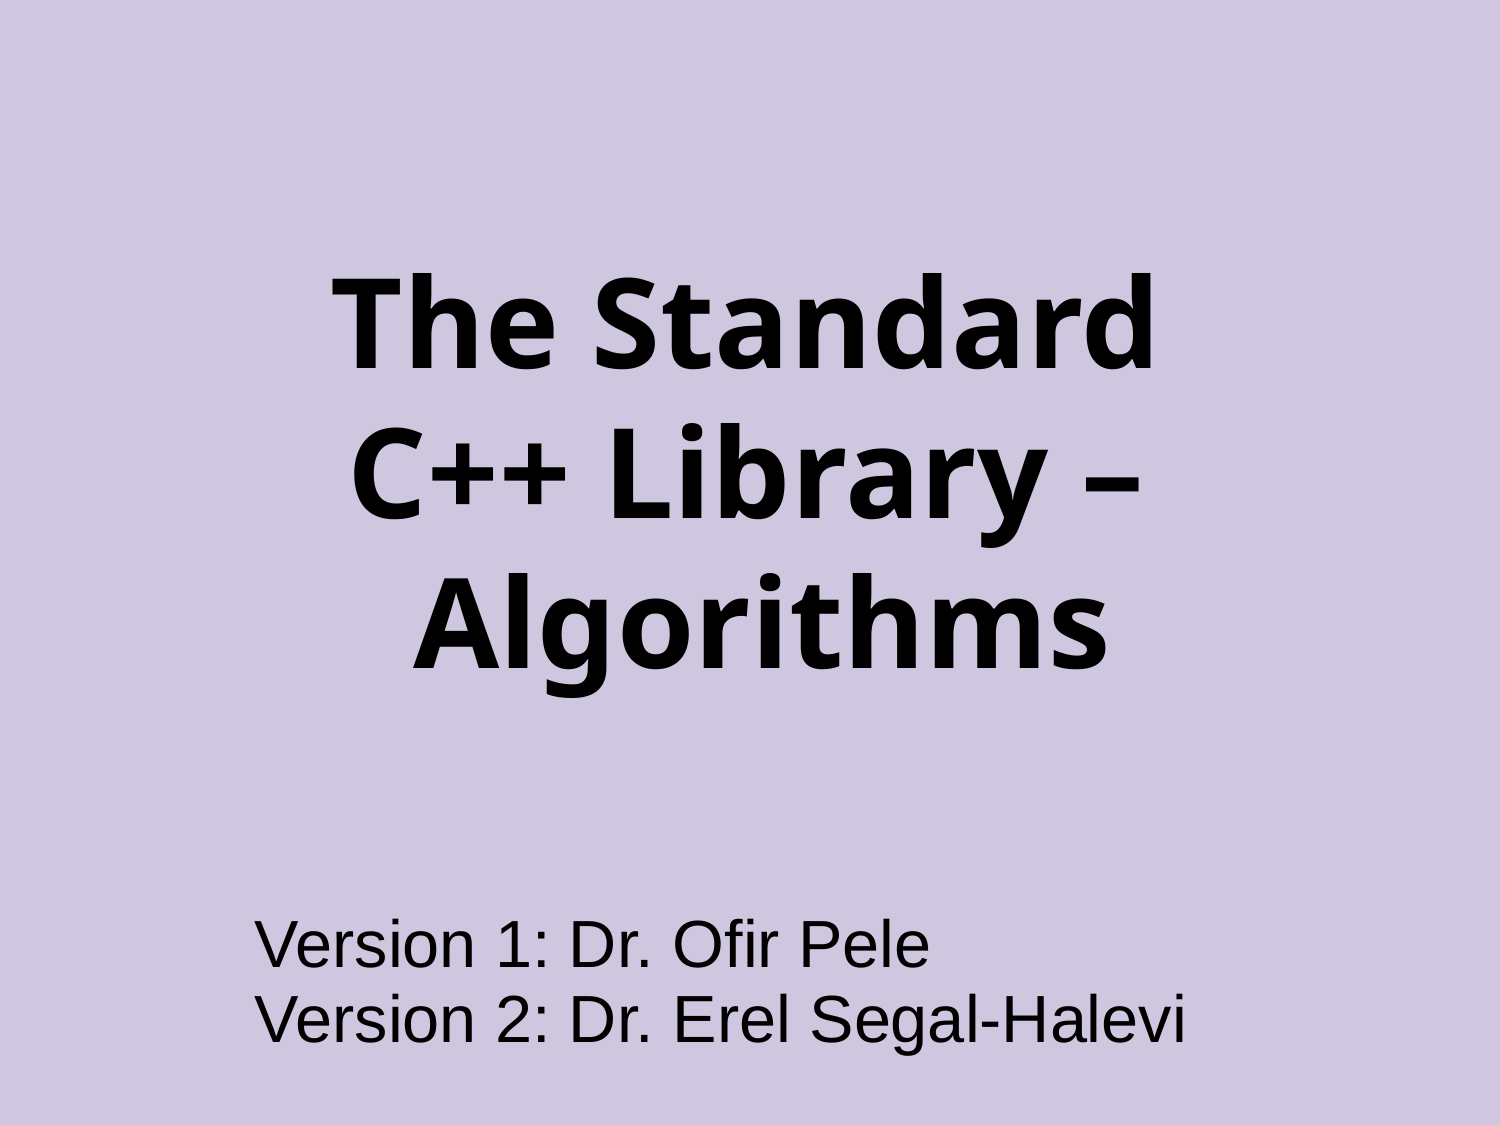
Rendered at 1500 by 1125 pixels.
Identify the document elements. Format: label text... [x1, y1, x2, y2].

text_box Version 1: Dr. Ofir Pele Version 2: Dr. Erel Segal-Halevi [240, 900, 1261, 1065]
text_box The Standard C++ Library – Algorithms [315, 235, 1209, 702]
